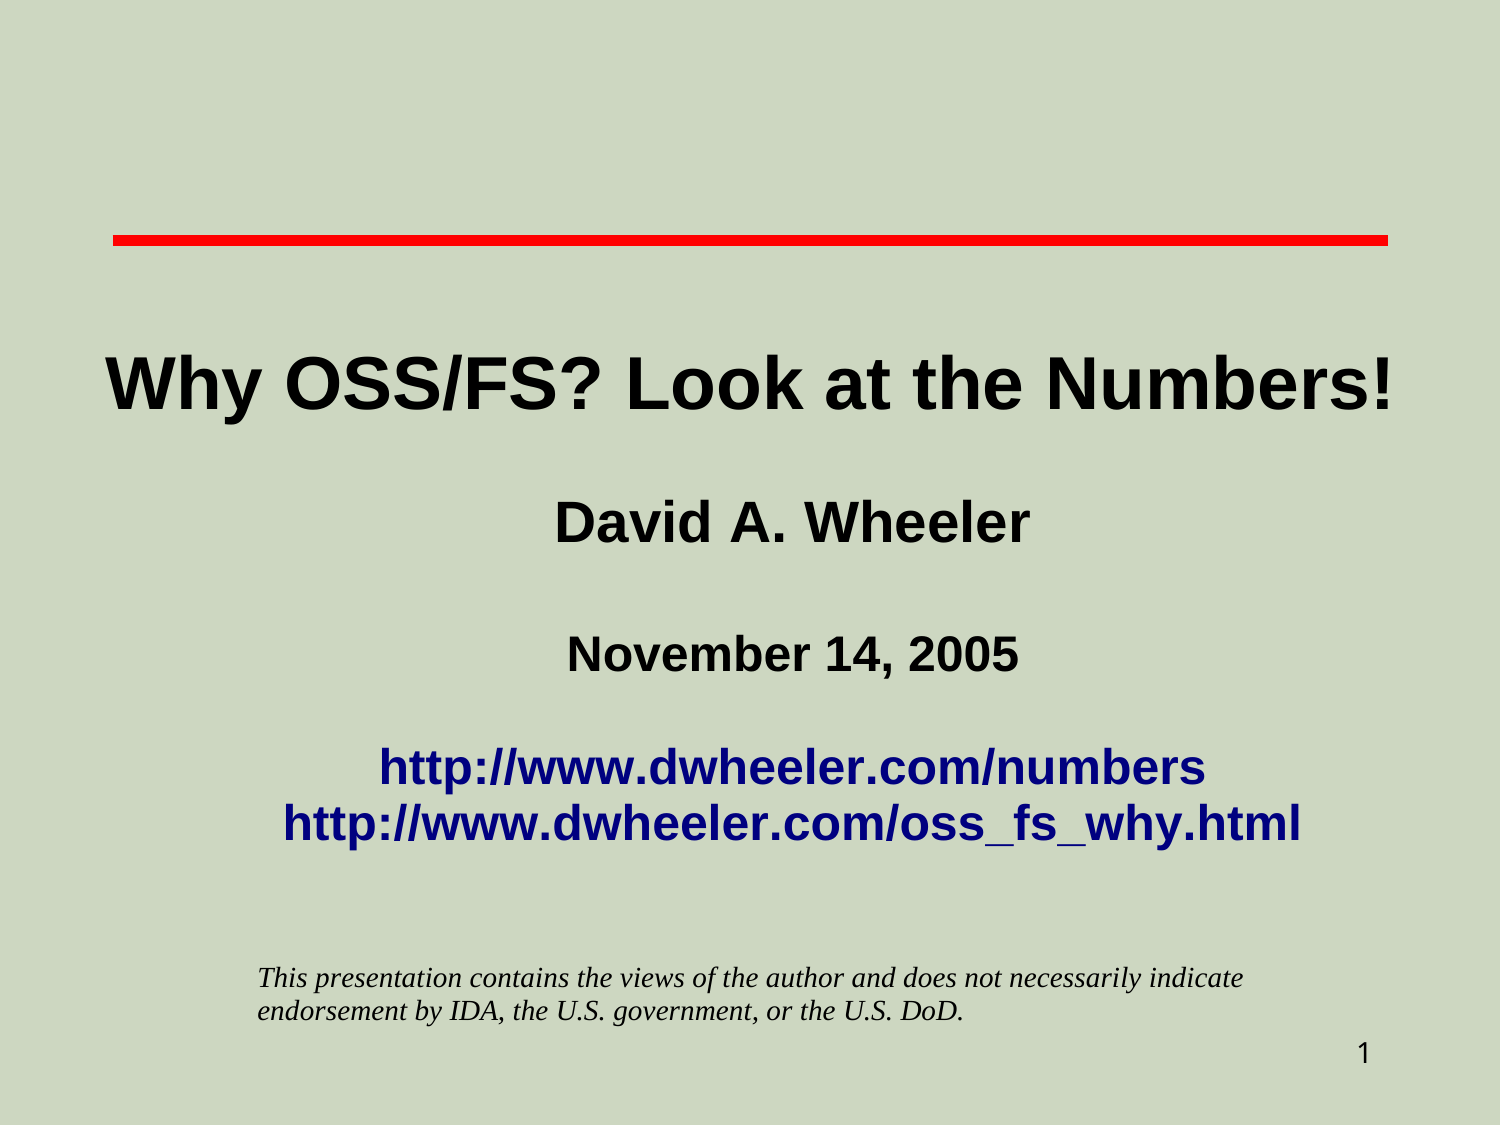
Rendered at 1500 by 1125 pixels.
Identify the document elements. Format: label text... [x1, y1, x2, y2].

text_box This presentation contains the views of the author and does not necessarily indicate endorsement by IDA, the U.S. government, or the U.S. DoD. [242, 951, 1278, 1037]
title Why OSS/FS? Look at the Numbers! [86, 286, 1416, 474]
subtitle David A. Wheeler November 14, 2005 http://www.dwheeler.com/numbers http://www.dwheeler.com/oss_fs_why.html [186, 489, 1325, 867]
